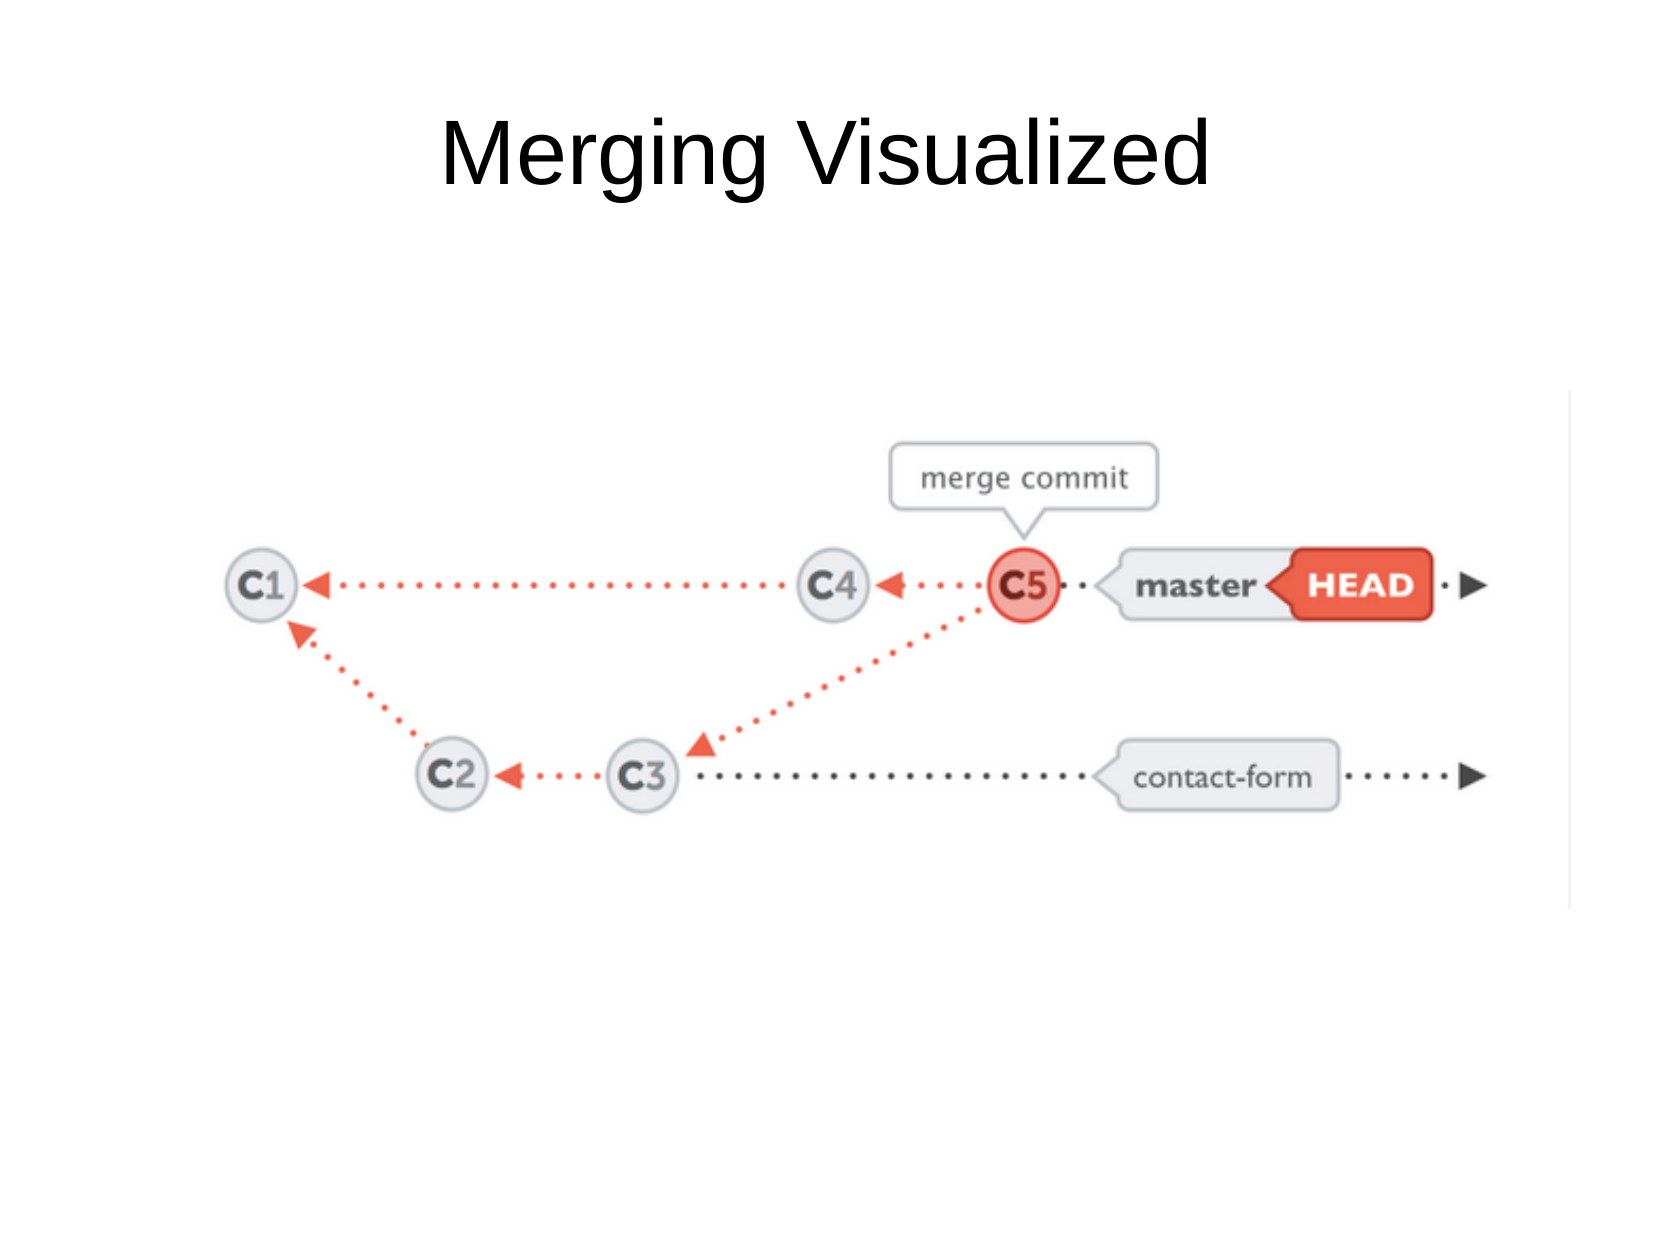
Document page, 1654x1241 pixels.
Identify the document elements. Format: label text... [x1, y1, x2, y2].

title Merging Visualized [82, 49, 1571, 257]
picture [82, 390, 1571, 910]
